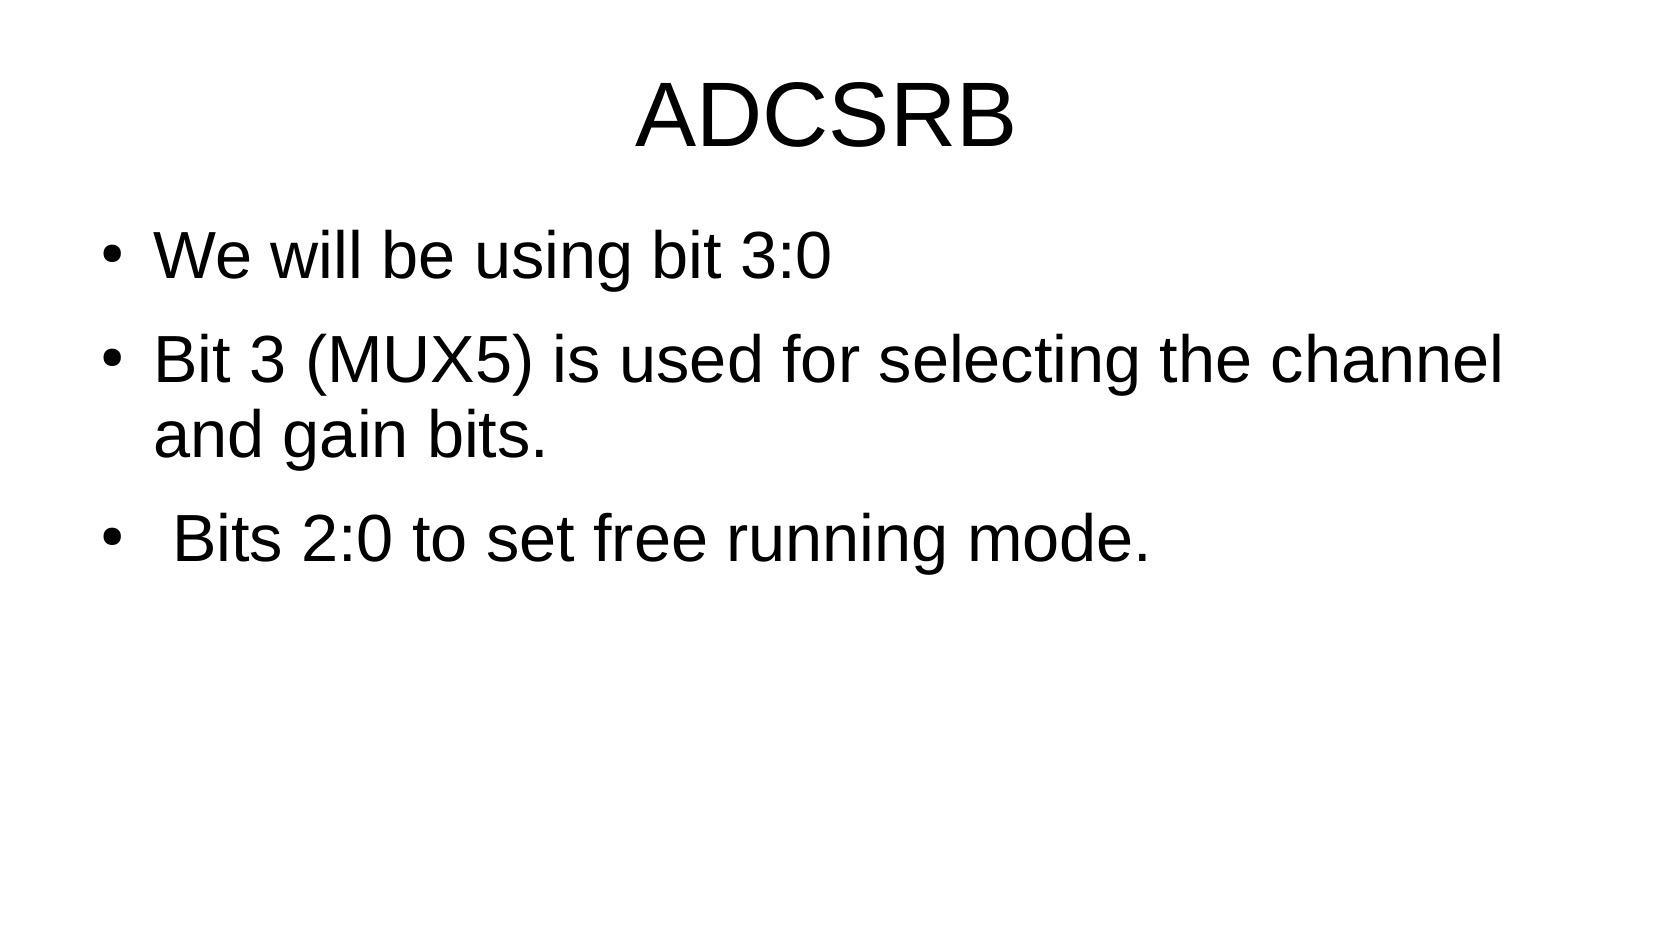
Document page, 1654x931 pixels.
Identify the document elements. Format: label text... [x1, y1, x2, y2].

list We will be using bit 3:0 Bit 3 (MUX5) is used for selecting the channel and gain bits. Bits 2:0 to set free running mode. [82, 217, 1571, 758]
title ADCSRB [82, 37, 1571, 193]
